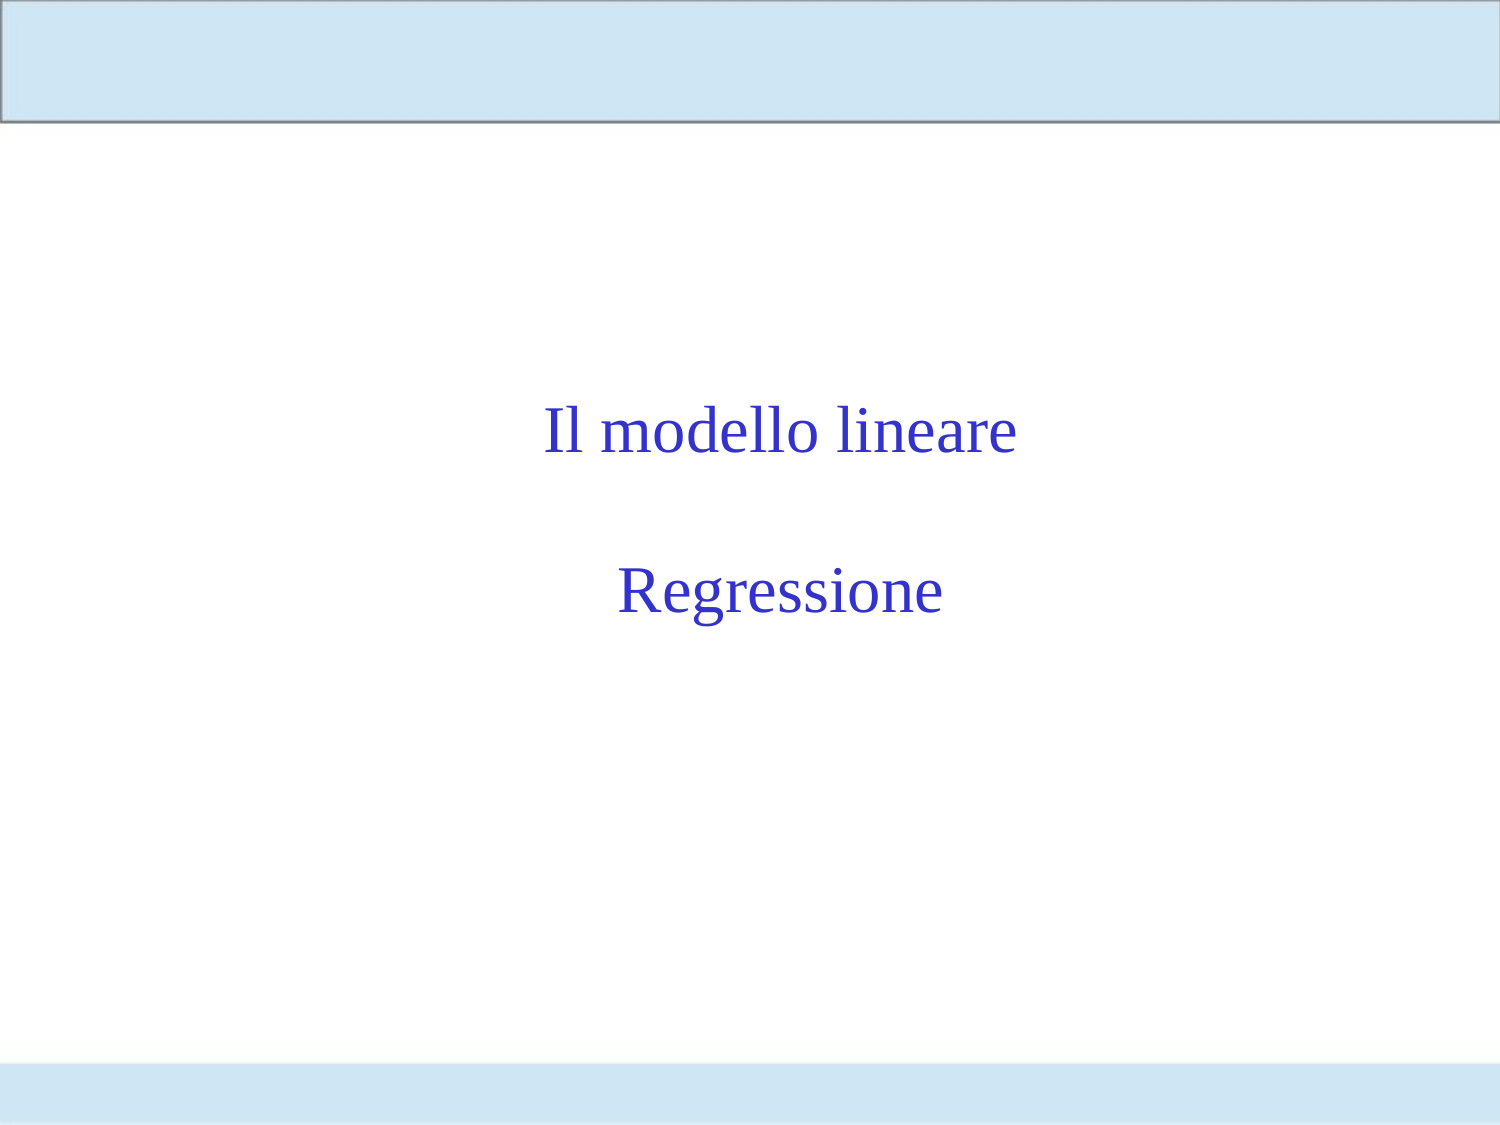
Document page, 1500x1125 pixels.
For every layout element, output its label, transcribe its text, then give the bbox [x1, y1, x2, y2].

picture [0, 0, 1500, 1125]
title Il modello lineare Regressione [249, 378, 1313, 634]
